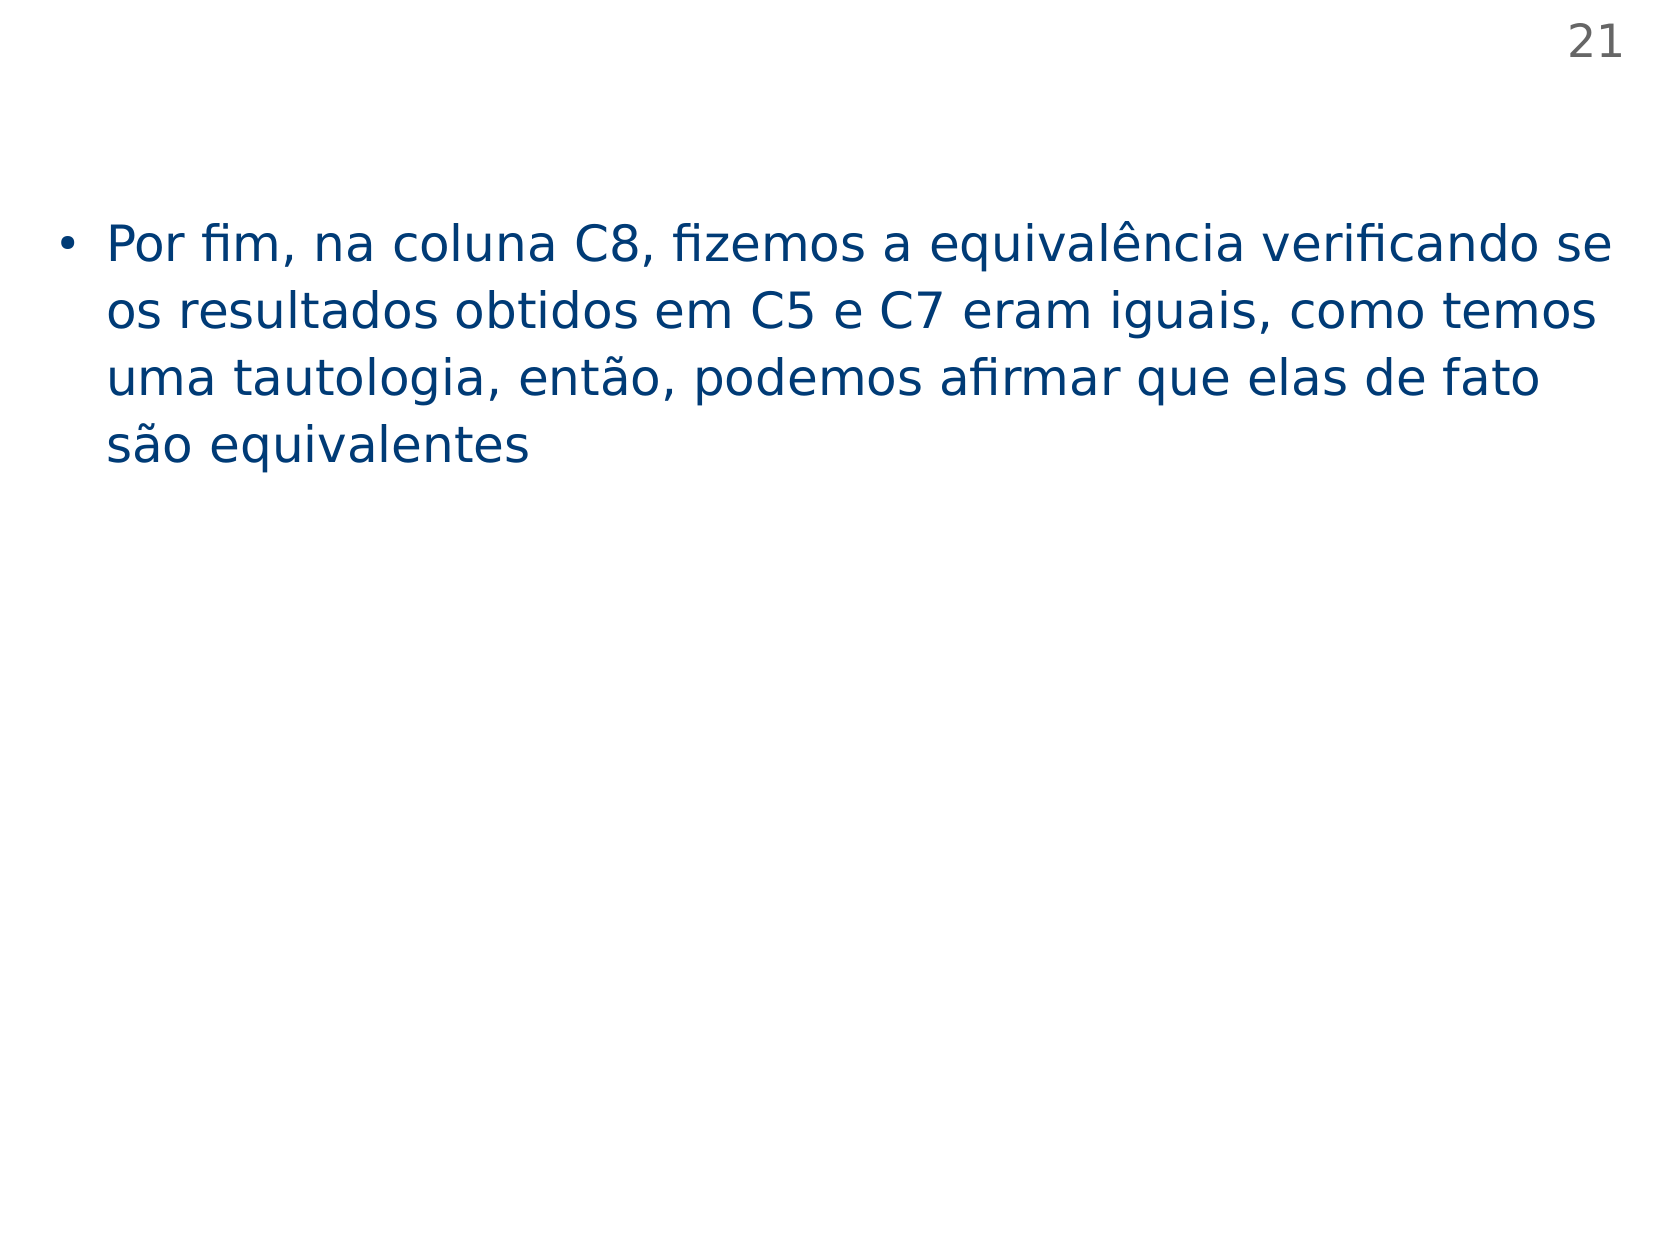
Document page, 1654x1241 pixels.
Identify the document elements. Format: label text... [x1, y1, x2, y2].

list Por fim, na coluna C8, fizemos a equivalência verificando se os resultados obtidos em C5 e C7 eram iguais, como temos uma tautologia, então, podemos afirmar que elas de fato são equivalentes [59, 206, 1625, 1211]
